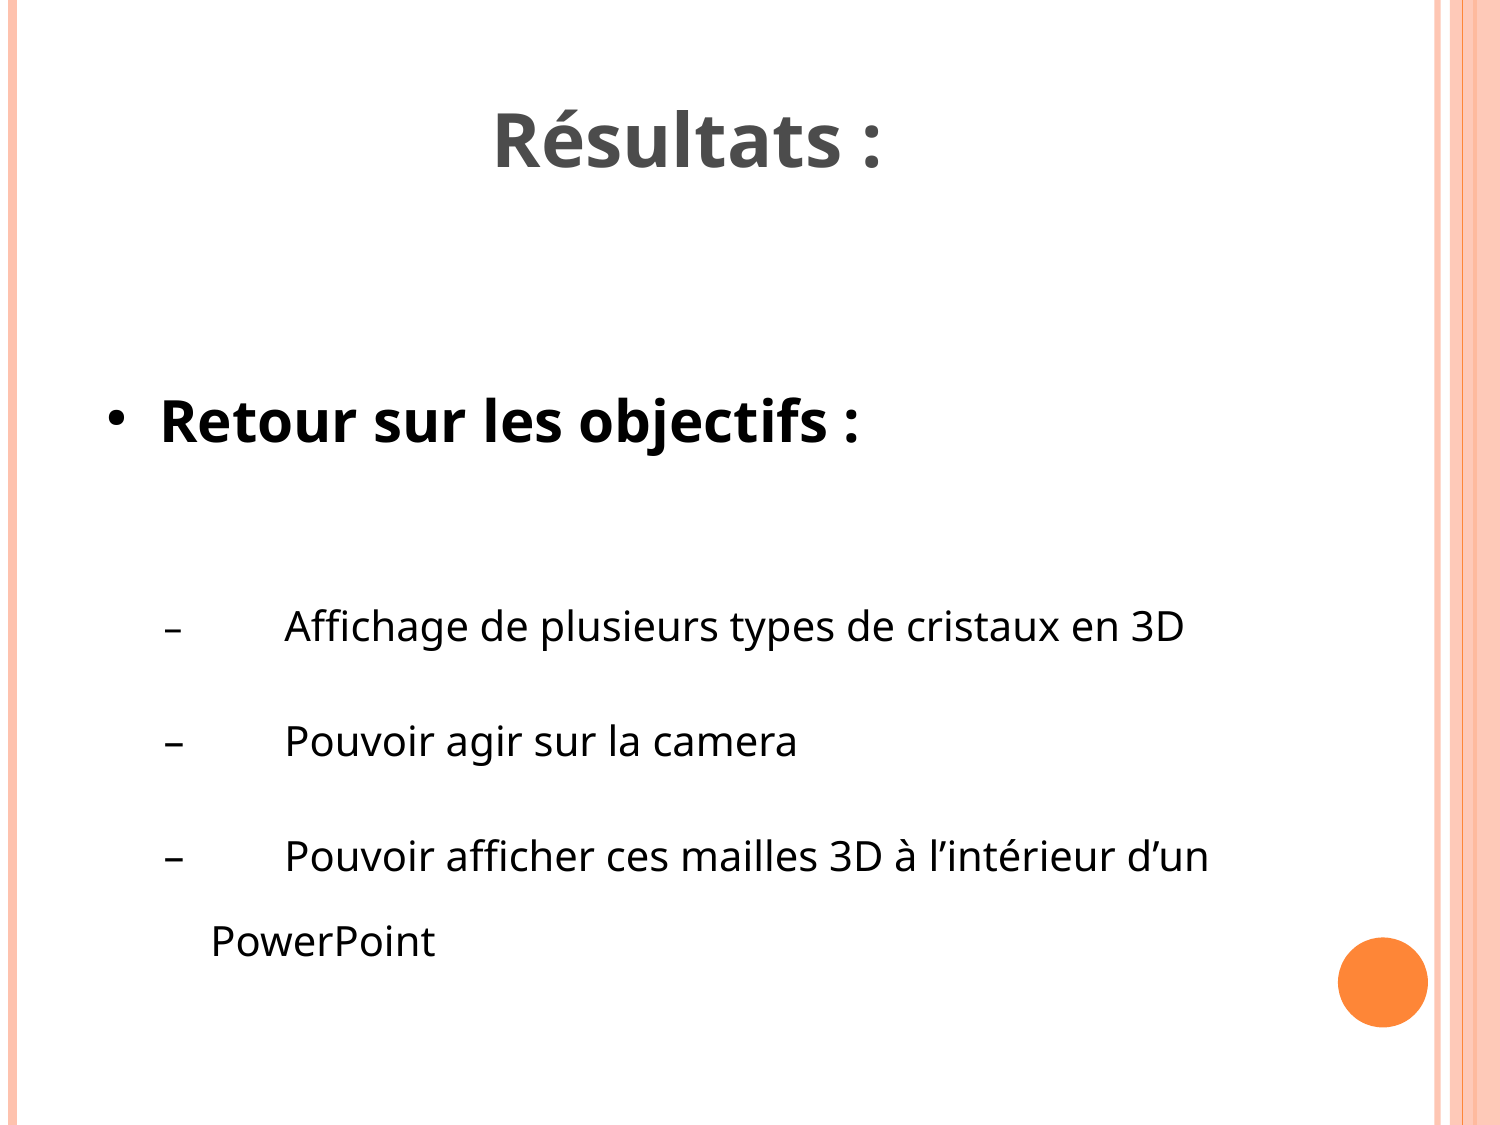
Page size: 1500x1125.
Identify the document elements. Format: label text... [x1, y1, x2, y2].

title Résultats : [75, 52, 1300, 226]
list Retour sur les objectifs : – Affichage de plusieurs types de cristaux en 3D – Pouvoir agir sur la camera – Pouvoir afficher ces mailles 3D à l’intérieur d’un PowerPoint [88, 340, 1314, 1125]
